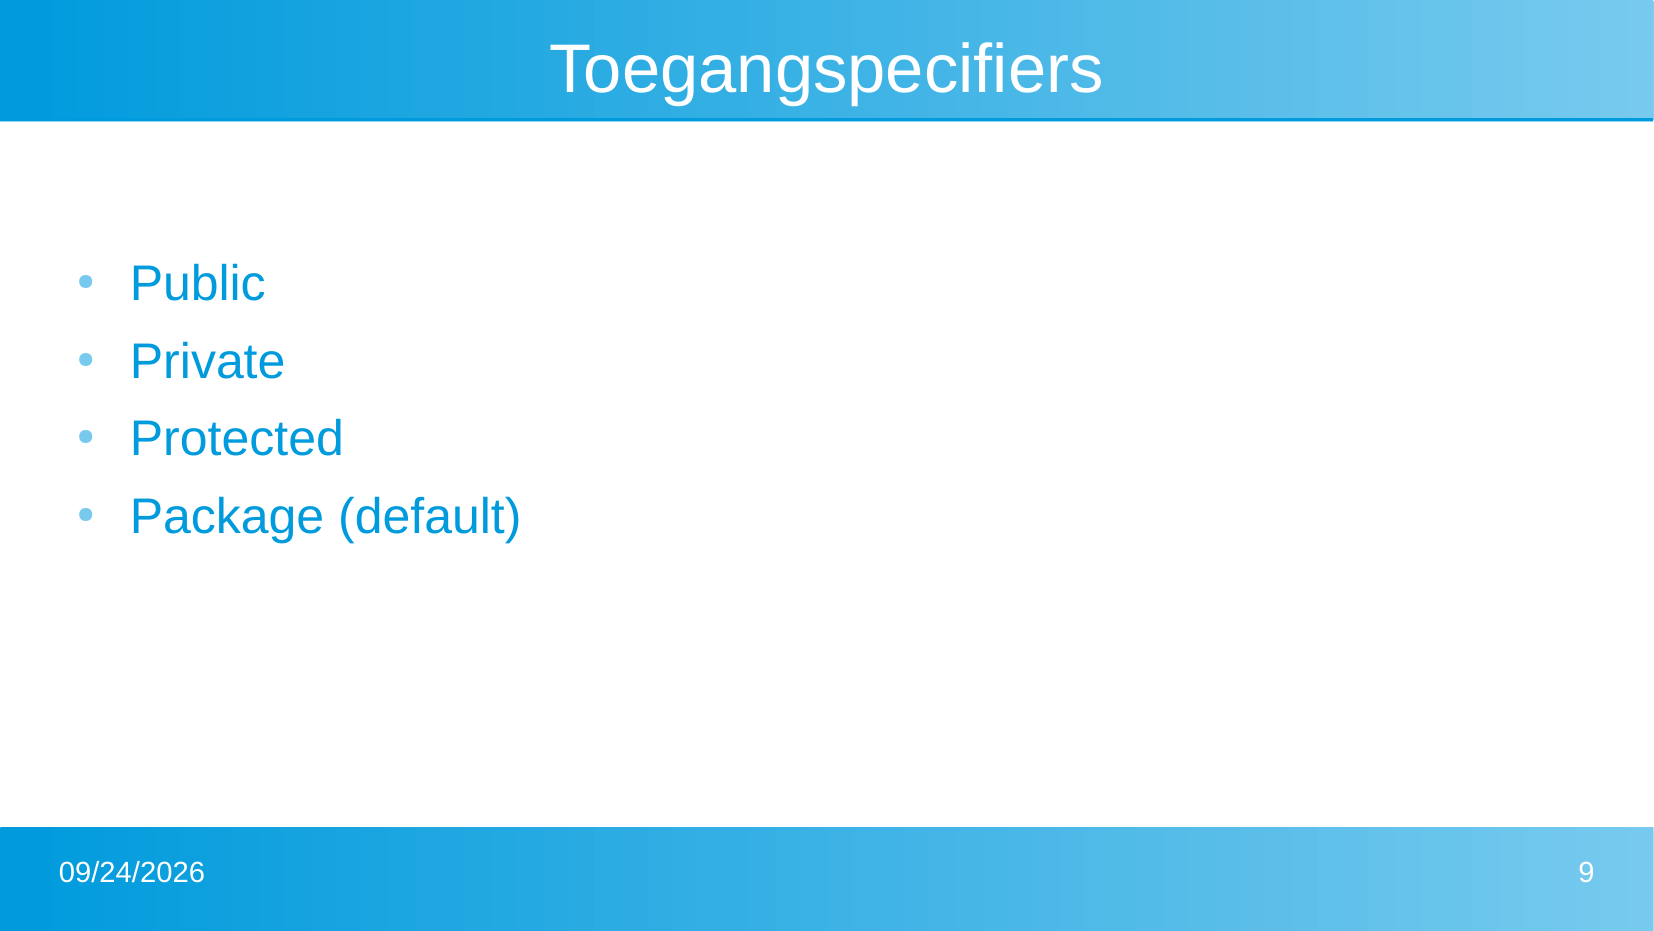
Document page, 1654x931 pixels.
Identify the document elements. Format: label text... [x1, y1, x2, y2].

title Toegangspecifiers [59, 29, 1595, 108]
list Public Private Protected Package (default) [59, 177, 1595, 768]
